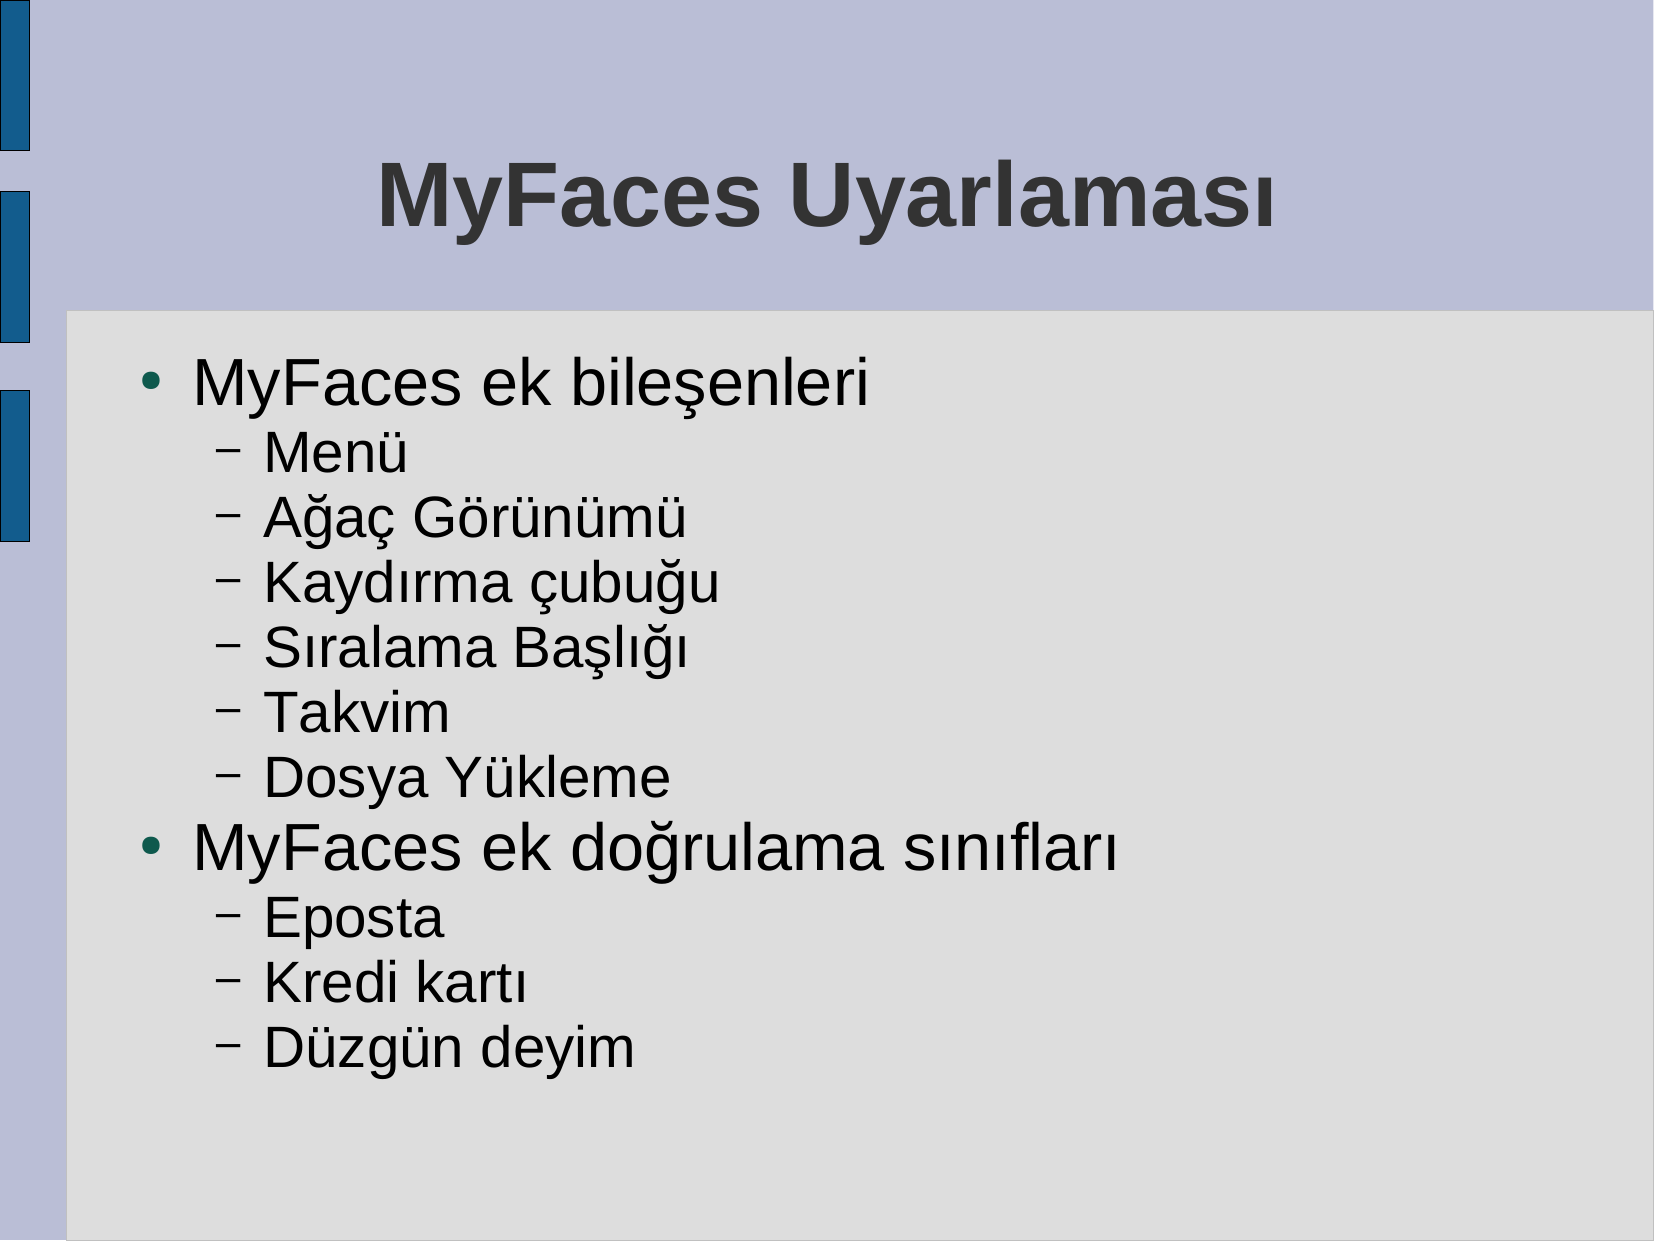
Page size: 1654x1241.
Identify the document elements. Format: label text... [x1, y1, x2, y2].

list MyFaces ek bileşenleri Menü Ağaç Görünümü Kaydırma çubuğu Sıralama Başlığı Takvim Dosya Yükleme MyFaces ek doğrulama sınıfları Eposta Kredi kartı Düzgün deyim [121, 344, 1534, 1127]
title MyFaces Uyarlaması [121, 91, 1534, 299]
